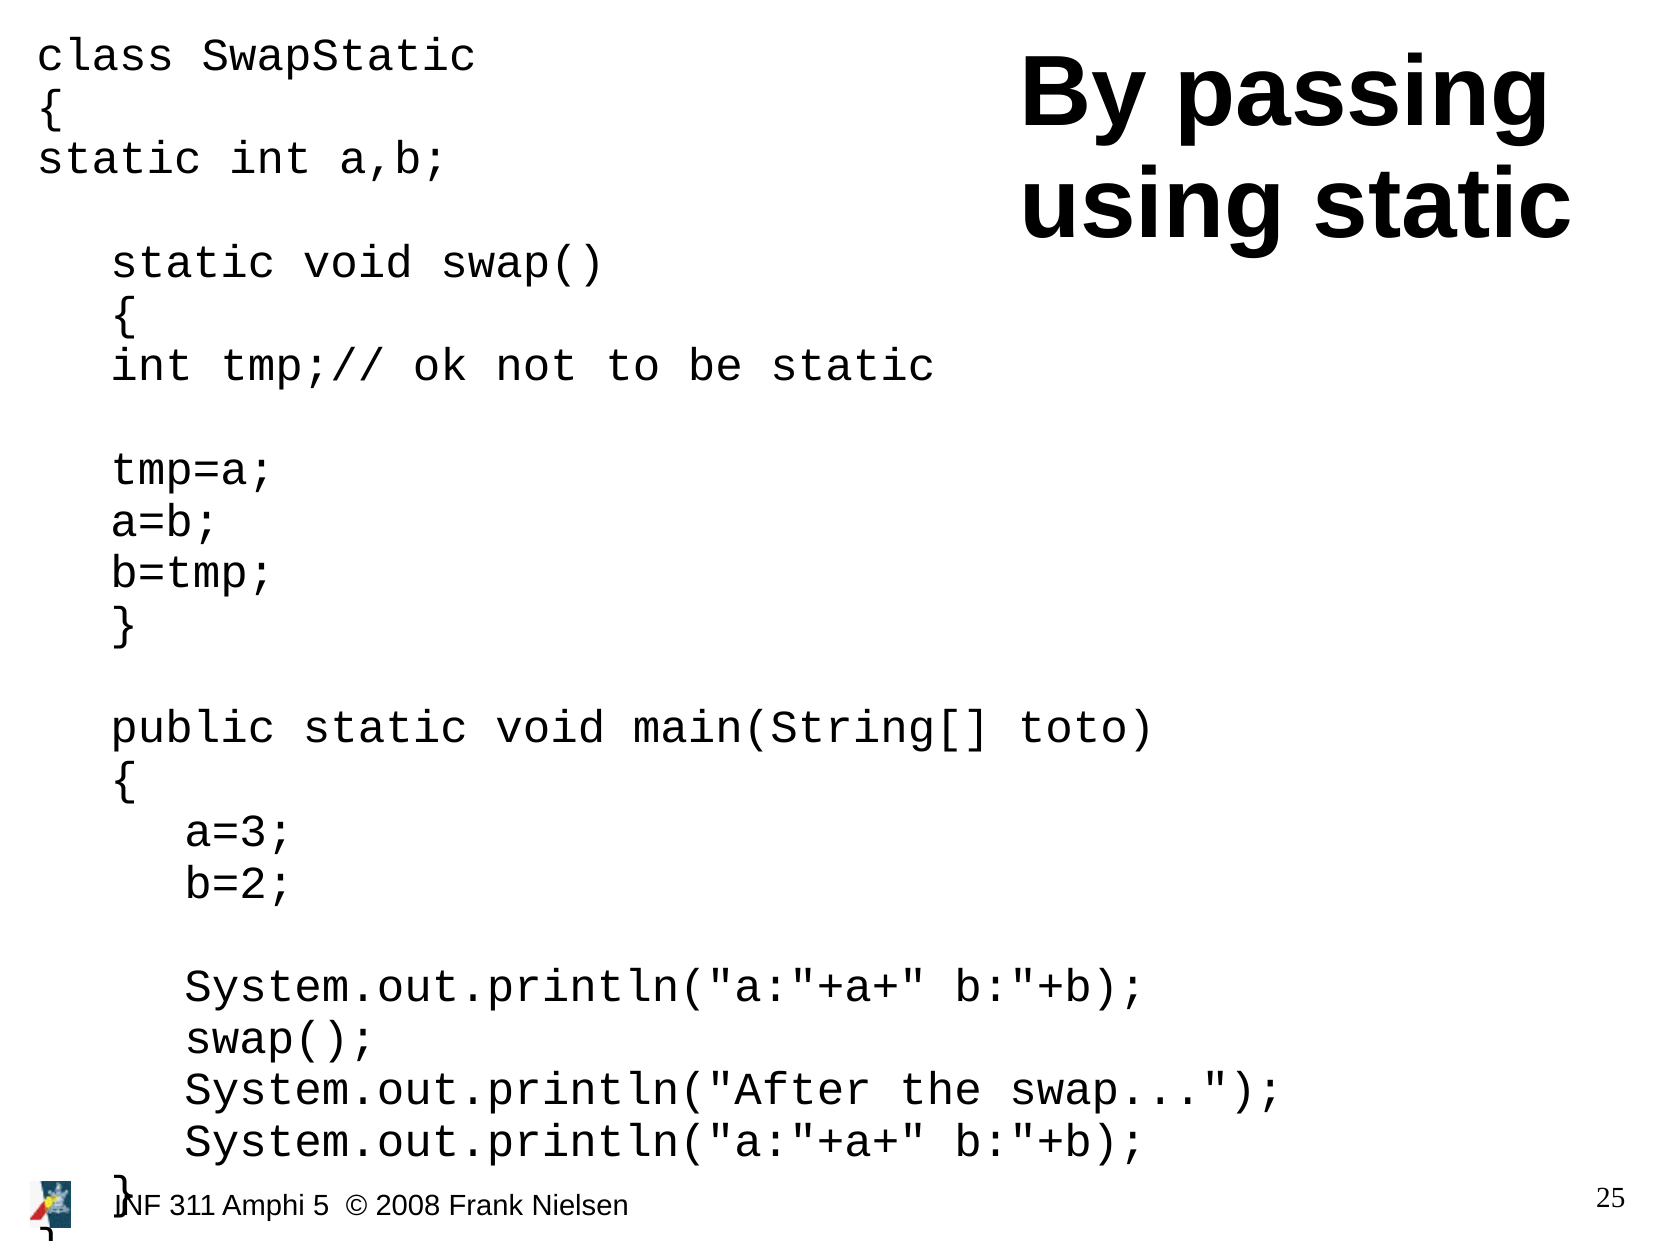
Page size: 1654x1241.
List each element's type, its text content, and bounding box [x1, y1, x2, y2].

text_box By passing using static [1004, 27, 1595, 266]
text_box class SwapStatic { static int a,b; static void swap() { int tmp;// ok not to be static tmp=a; a=b; b=tmp; } public static void main(String[] toto) { a=3; b=2; System.out.println("a:"+a+" b:"+b); swap(); System.out.println("After the swap..."); System.out.println("a:"+a+" b:"+b); } } [21, 25, 1300, 1211]
picture [29, 1211, 71, 1228]
